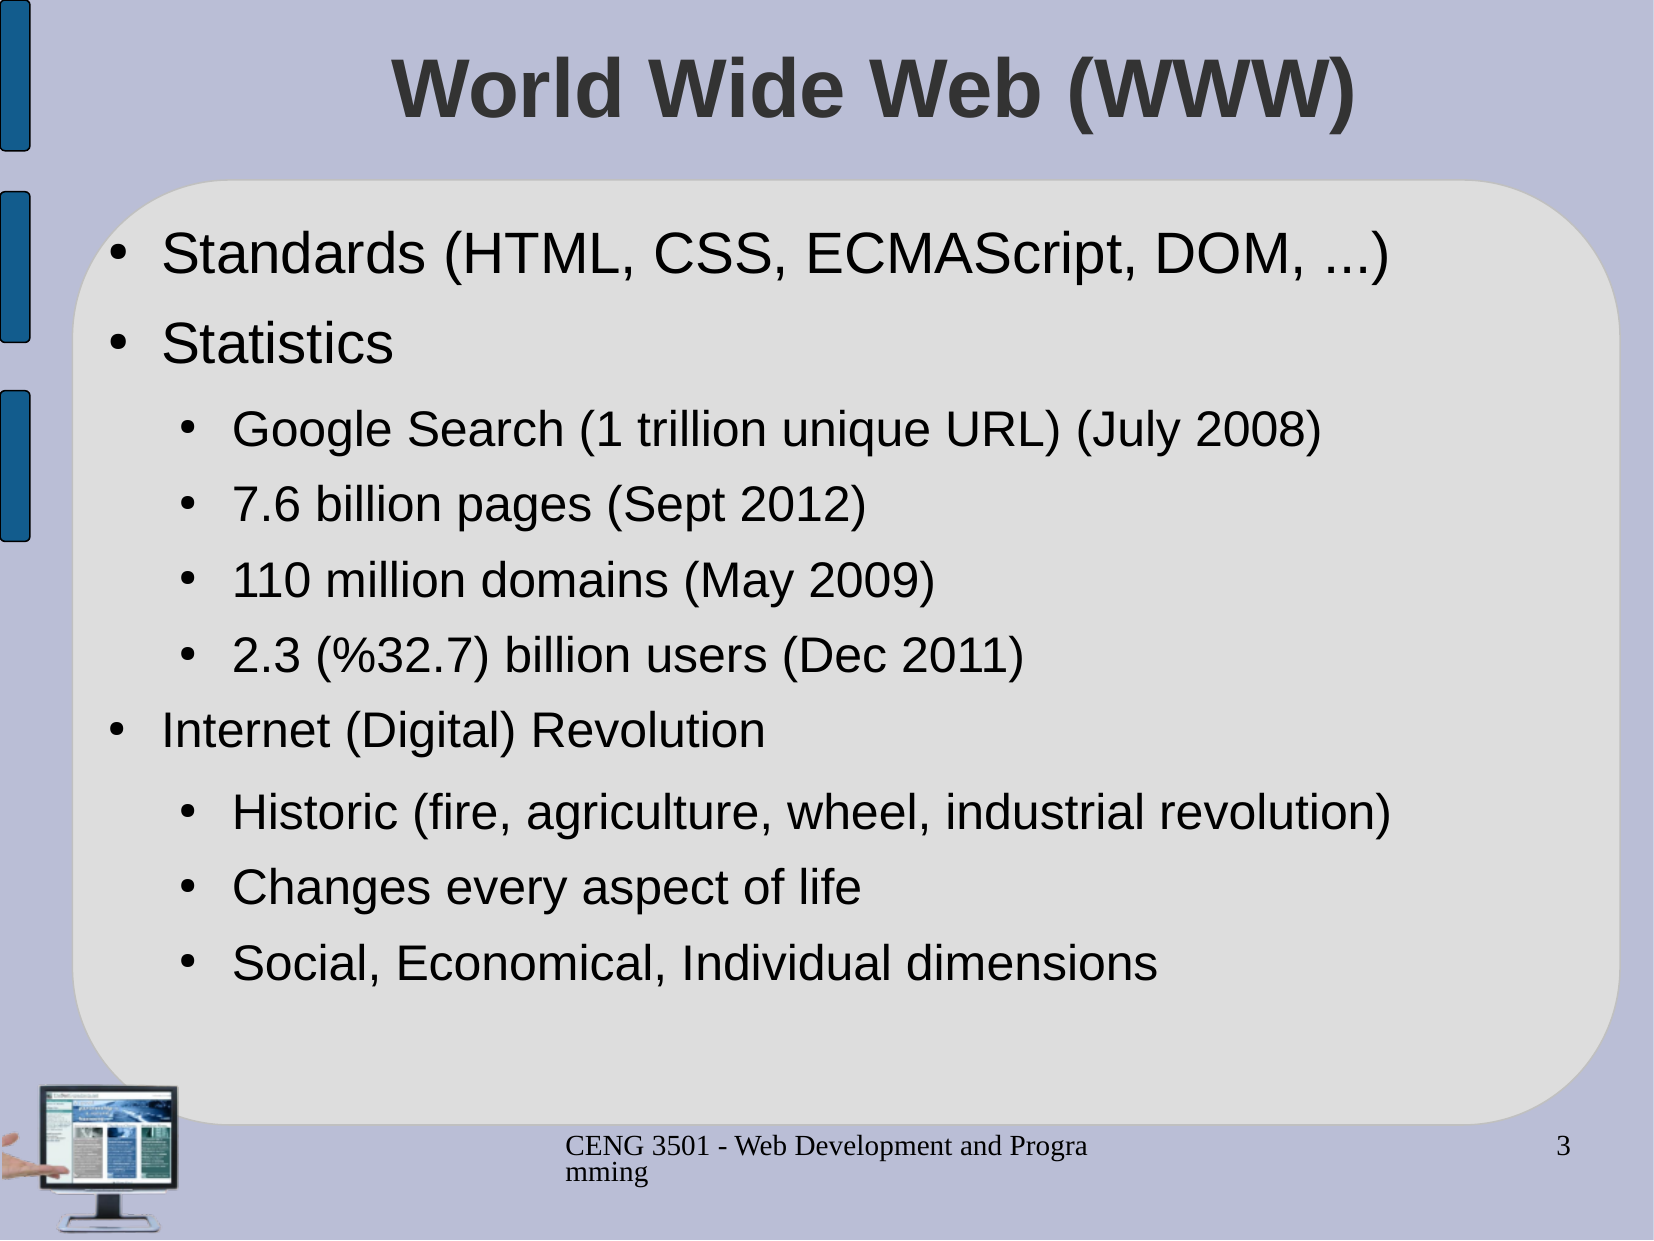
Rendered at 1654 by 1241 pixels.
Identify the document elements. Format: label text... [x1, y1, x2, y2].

picture [2, 1079, 225, 1238]
list Standards (HTML, CSS, ECMAScript, DOM, ...) Statistics Google Search (1 trillion unique URL) (July 2008) 7.6 billion pages (Sept 2012) 110 million domains (May 2009) 2.3 (%32.7) billion users (Dec 2011) Internet (Digital) Revolution Historic (fire, agriculture, wheel, industrial revolution) Changes every aspect of life Social, Economical, Individual dimensions [90, 225, 1620, 1088]
title World Wide Web (WWW) [112, 22, 1637, 162]
